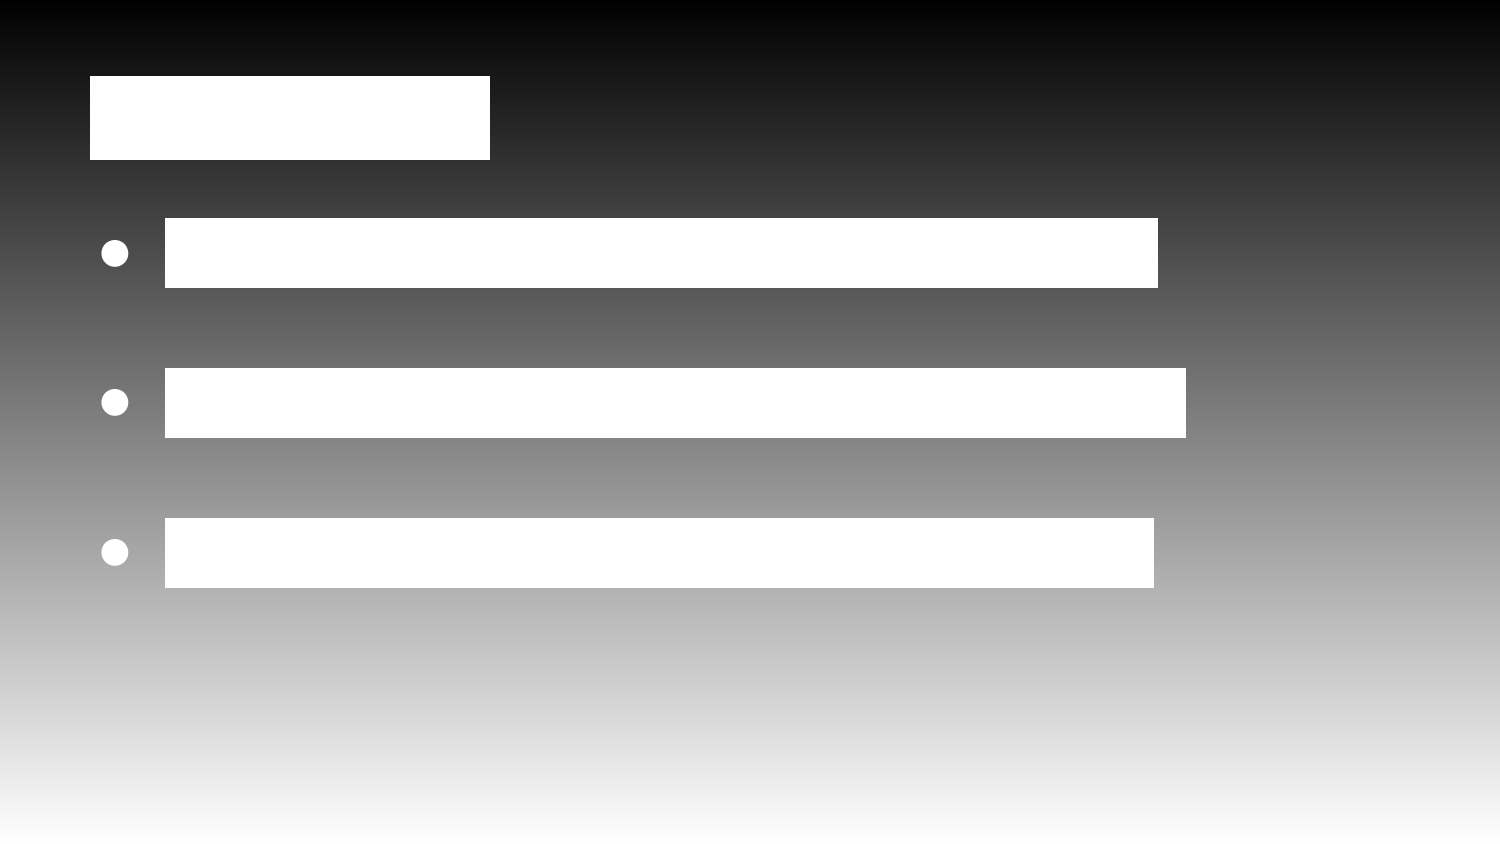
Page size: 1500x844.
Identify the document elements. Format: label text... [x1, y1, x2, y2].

list Unified elasticity/constraint handling (re)use mappings whenever possible Minor modifications to existing code [75, 196, 1425, 808]
title Discussion [75, 33, 1425, 175]
